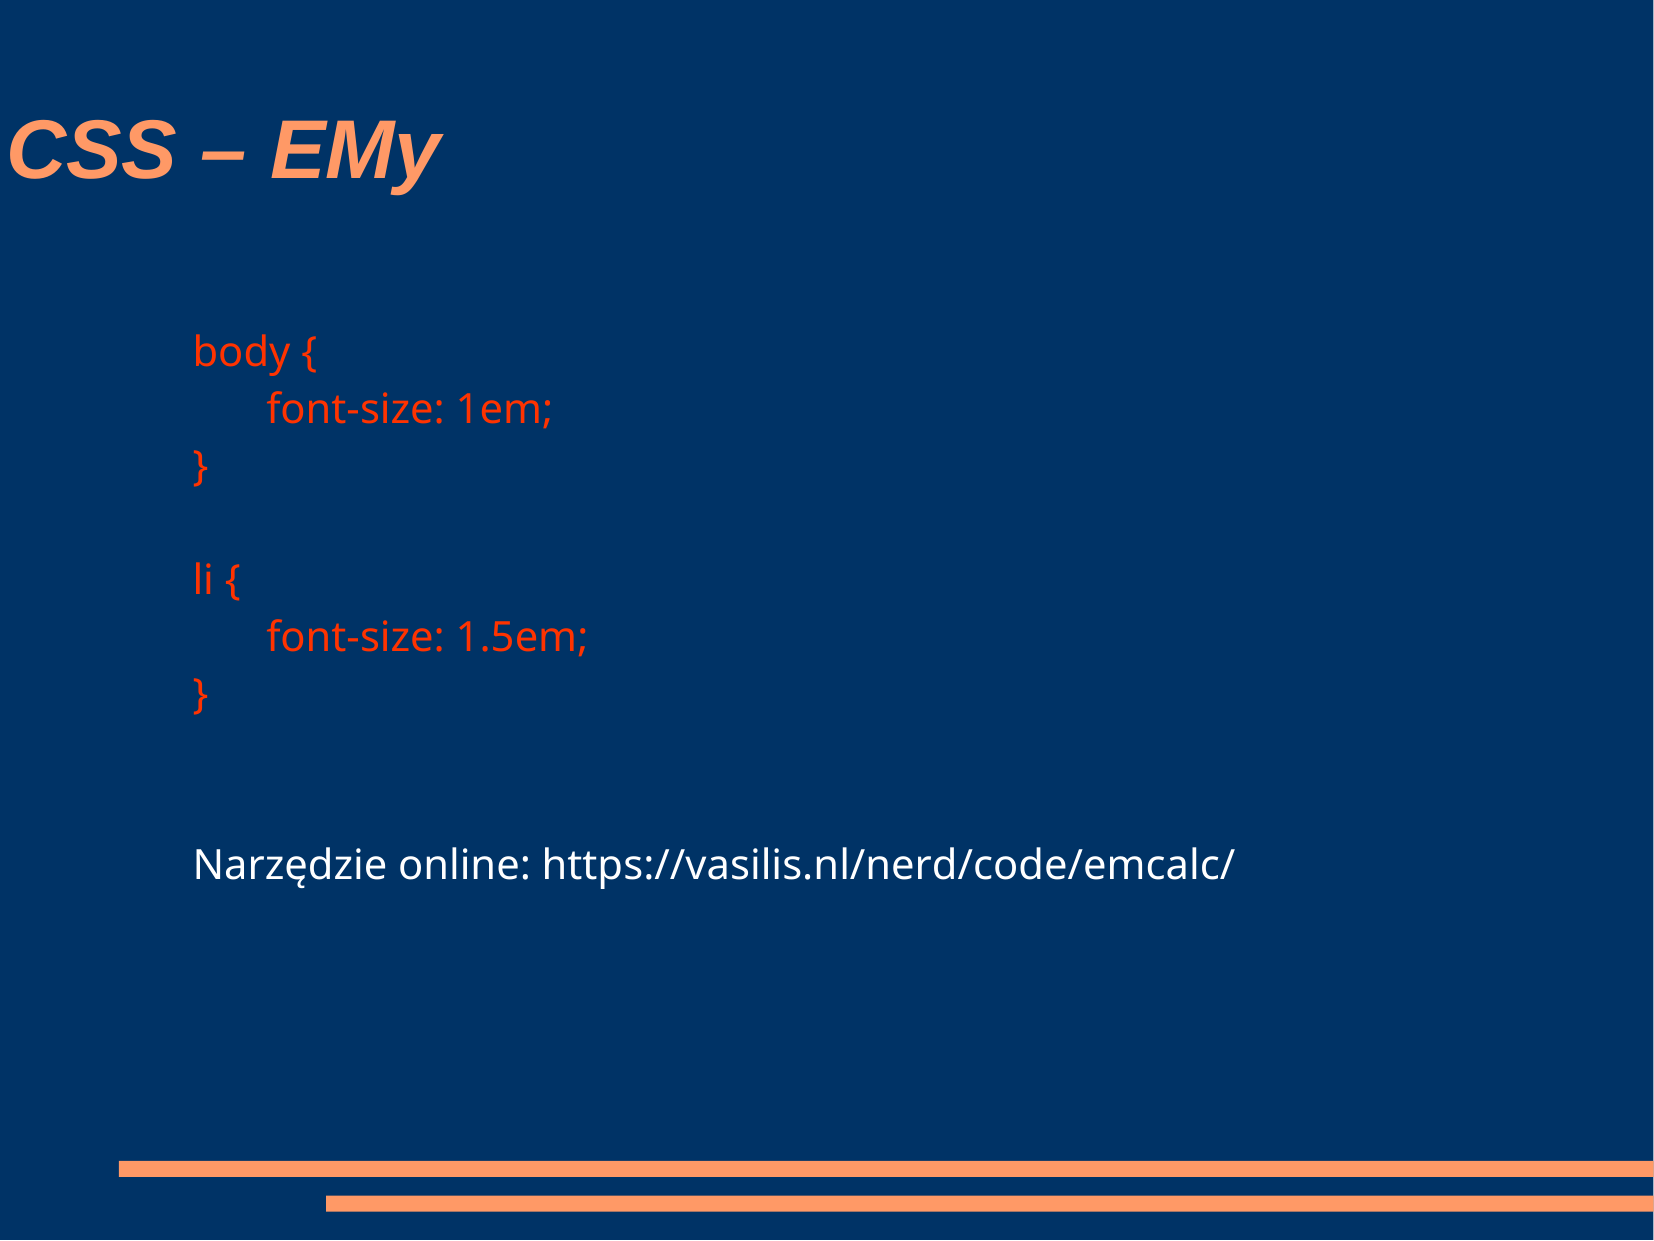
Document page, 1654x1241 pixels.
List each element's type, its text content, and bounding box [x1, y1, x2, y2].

list body { font-size: 1em; } li { font-size: 1.5em; } Narzędzie online: https://vasilis.nl/nerd/code/emcalc/ [121, 322, 1561, 1132]
title CSS – EMy [6, 46, 1649, 254]
